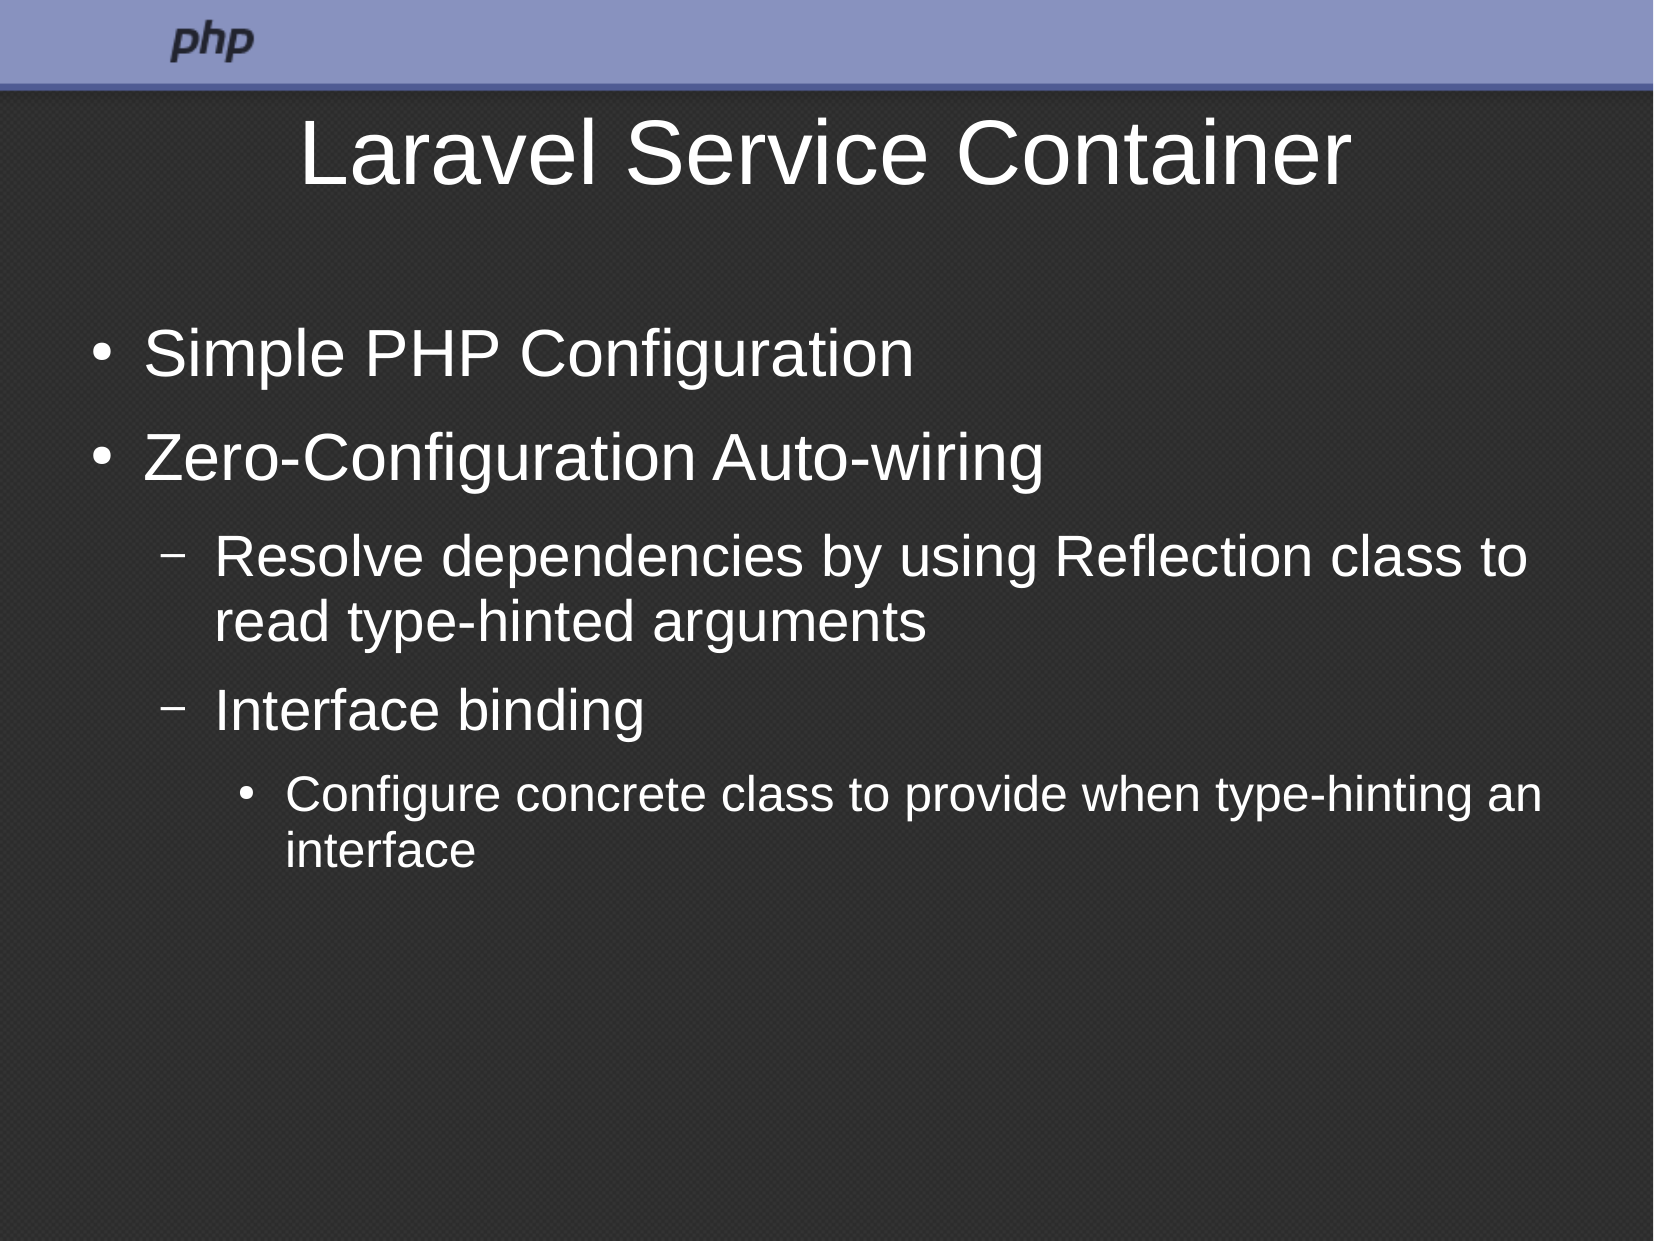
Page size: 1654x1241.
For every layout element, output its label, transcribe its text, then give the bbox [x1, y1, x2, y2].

list Simple PHP Configuration Zero-Configuration Auto-wiring Resolve dependencies by using Reflection class to read type-hinted arguments Interface binding Configure concrete class to provide when type-hinting an interface [72, 315, 1561, 1036]
title Laravel Service Container [82, 49, 1571, 257]
picture [0, 0, 1654, 1241]
